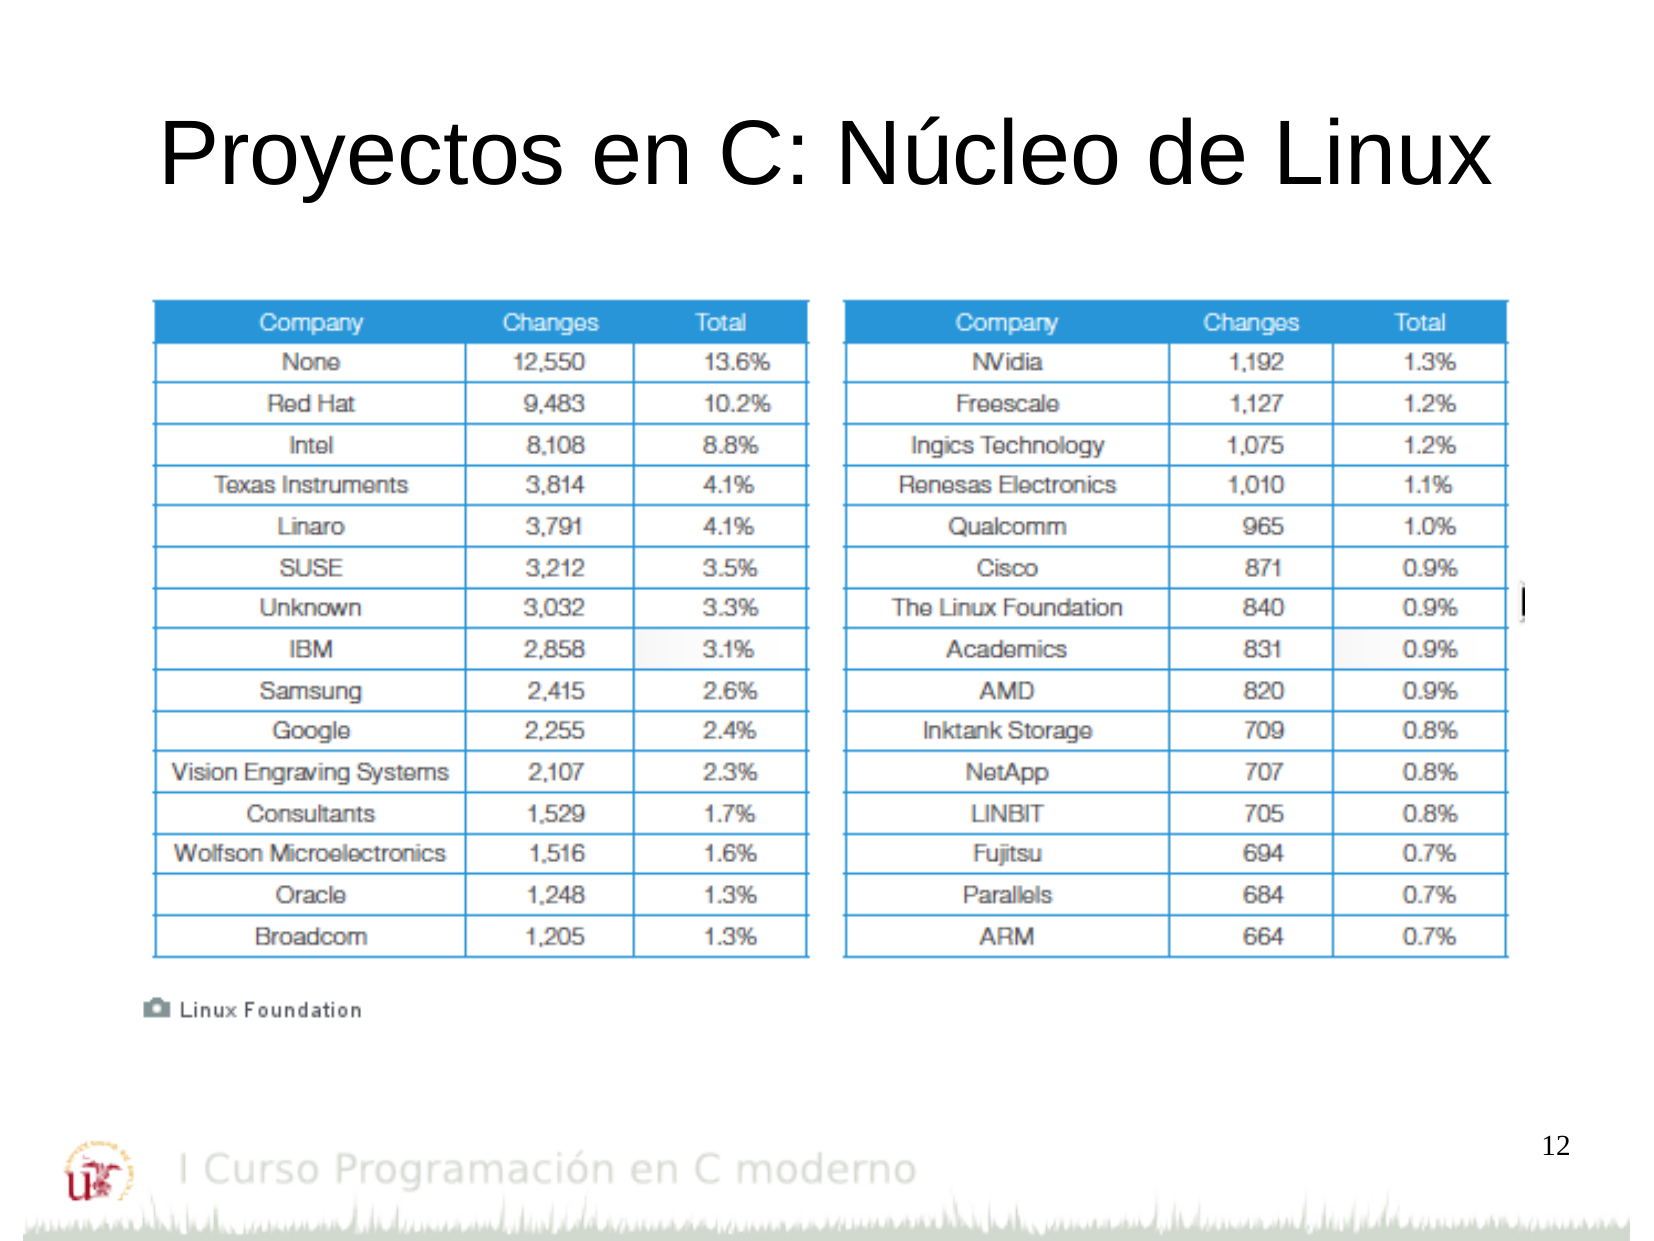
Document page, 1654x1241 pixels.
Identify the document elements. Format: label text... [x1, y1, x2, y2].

picture [142, 283, 1525, 1031]
title Proyectos en C: Núcleo de Linux [82, 49, 1571, 257]
picture [23, 1136, 1630, 1241]
